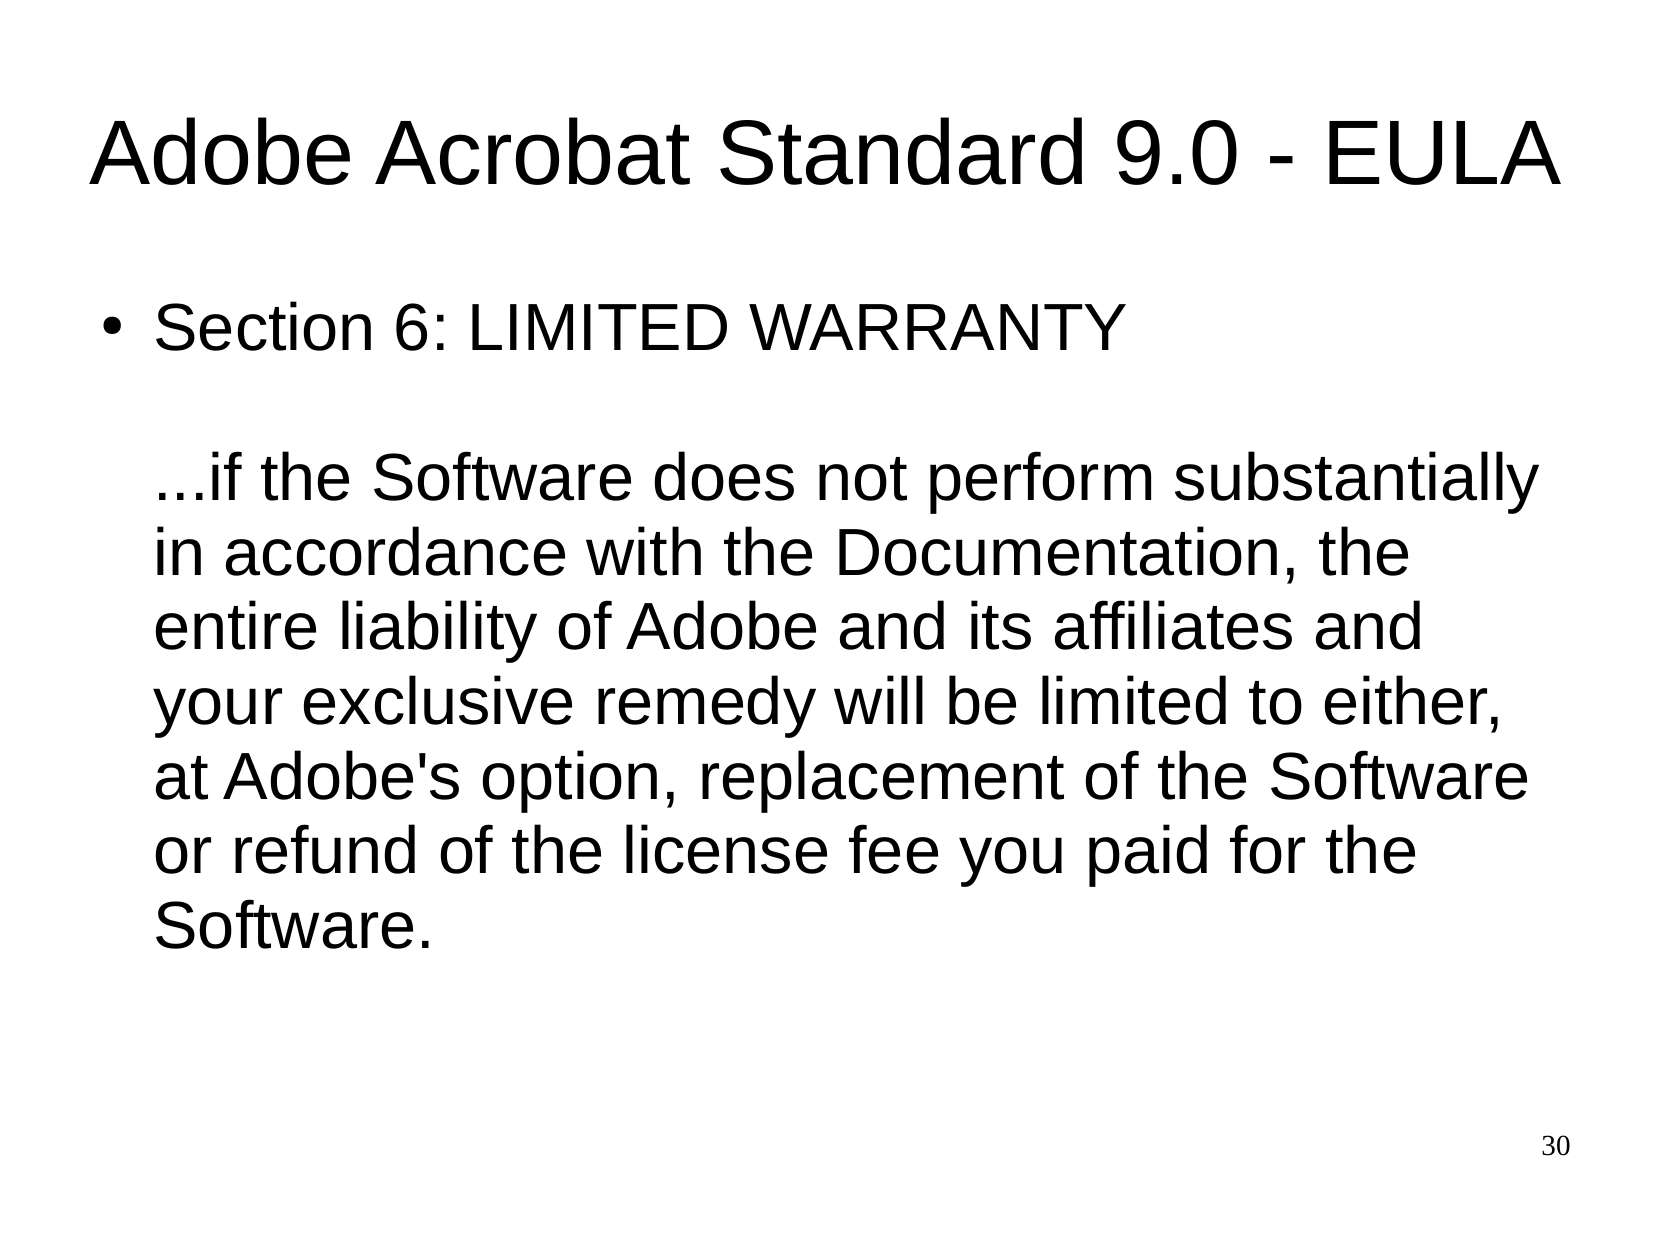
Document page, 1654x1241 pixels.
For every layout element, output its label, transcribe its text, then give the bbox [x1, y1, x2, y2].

title Adobe Acrobat Standard 9.0 - EULA [82, 49, 1571, 257]
list Section 6: LIMITED WARRANTY ...if the Software does not perform substantially in accordance with the Documentation, the entire liability of Adobe and its affiliates and your exclusive remedy will be limited to either, at Adobe's option, replacement of the Software or refund of the license fee you paid for the Software. [82, 290, 1571, 1094]
